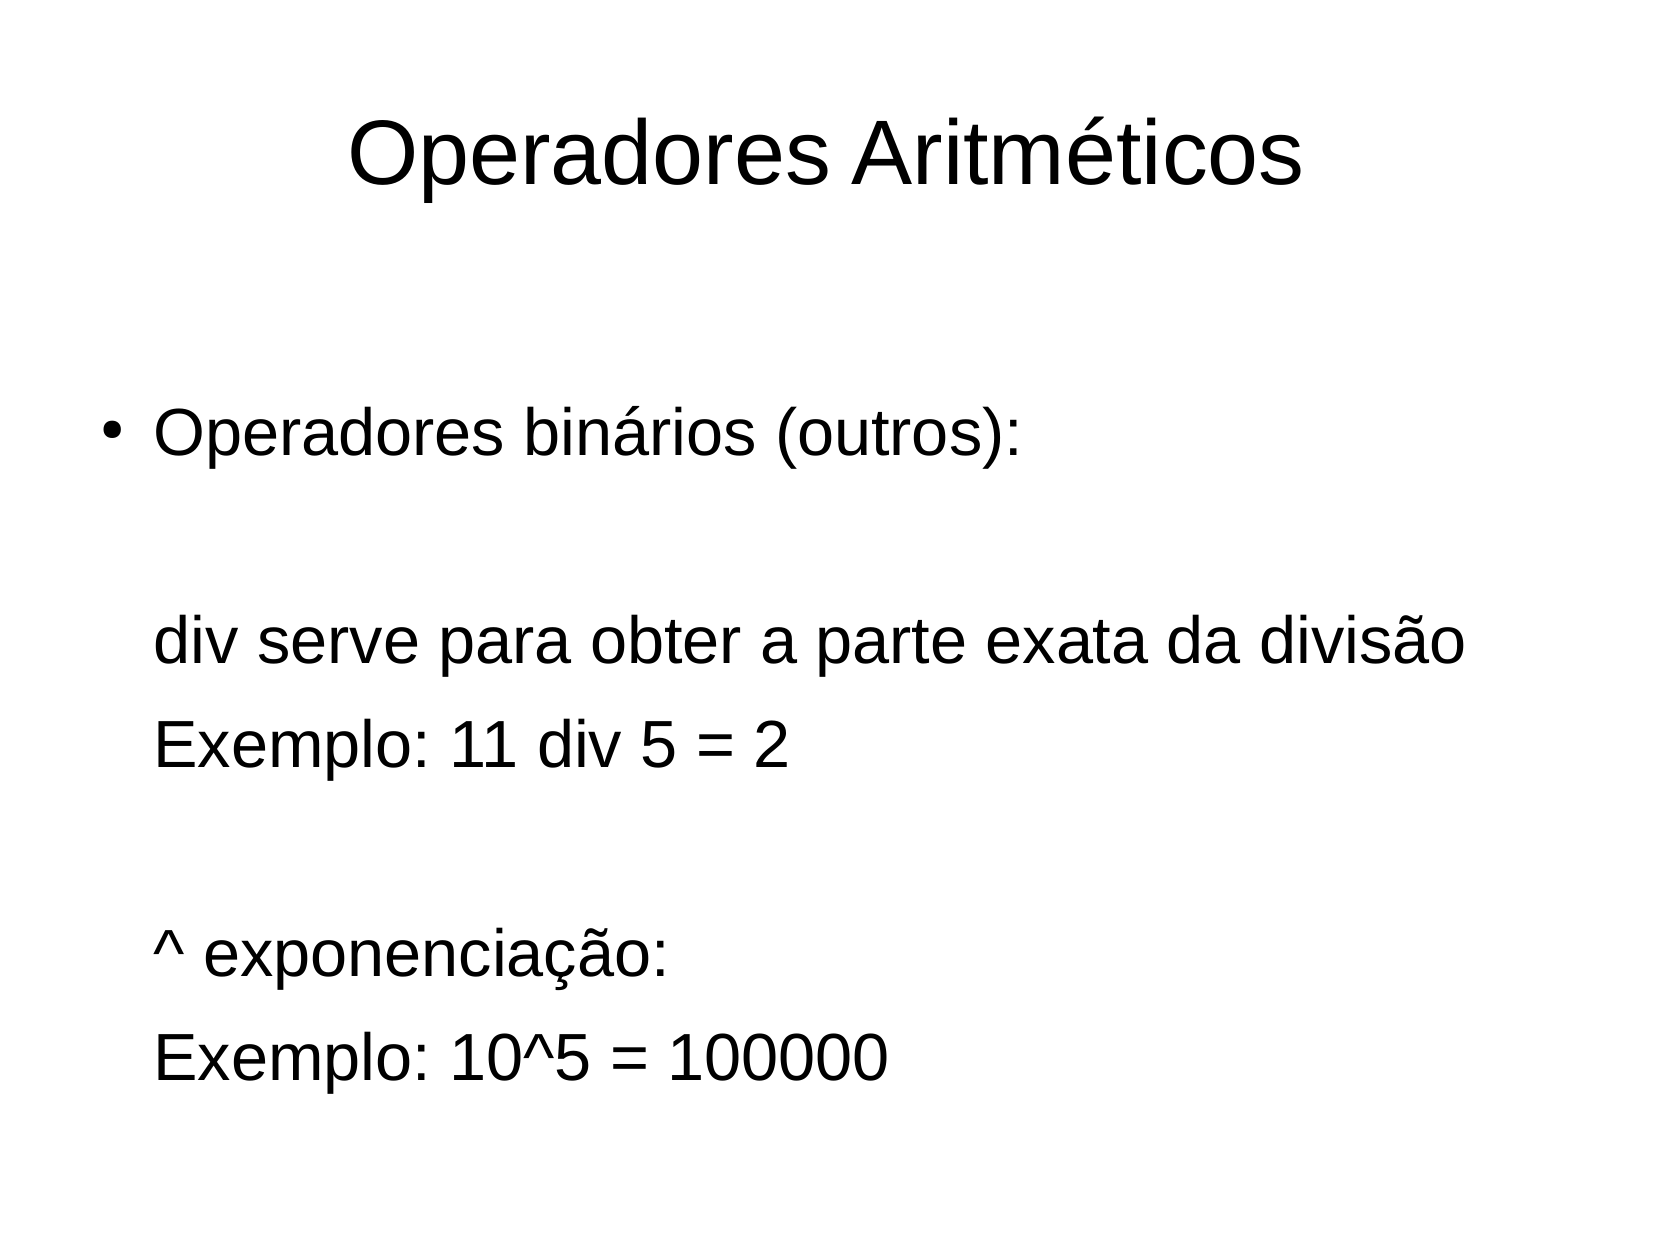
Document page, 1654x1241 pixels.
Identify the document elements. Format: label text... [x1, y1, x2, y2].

list Operadores binários (outros): div serve para obter a parte exata da divisão Exemplo: 11 div 5 = 2 ^ exponenciação: Exemplo: 10^5 = 100000 [82, 290, 1571, 1109]
title Operadores Aritméticos [82, 49, 1571, 257]
